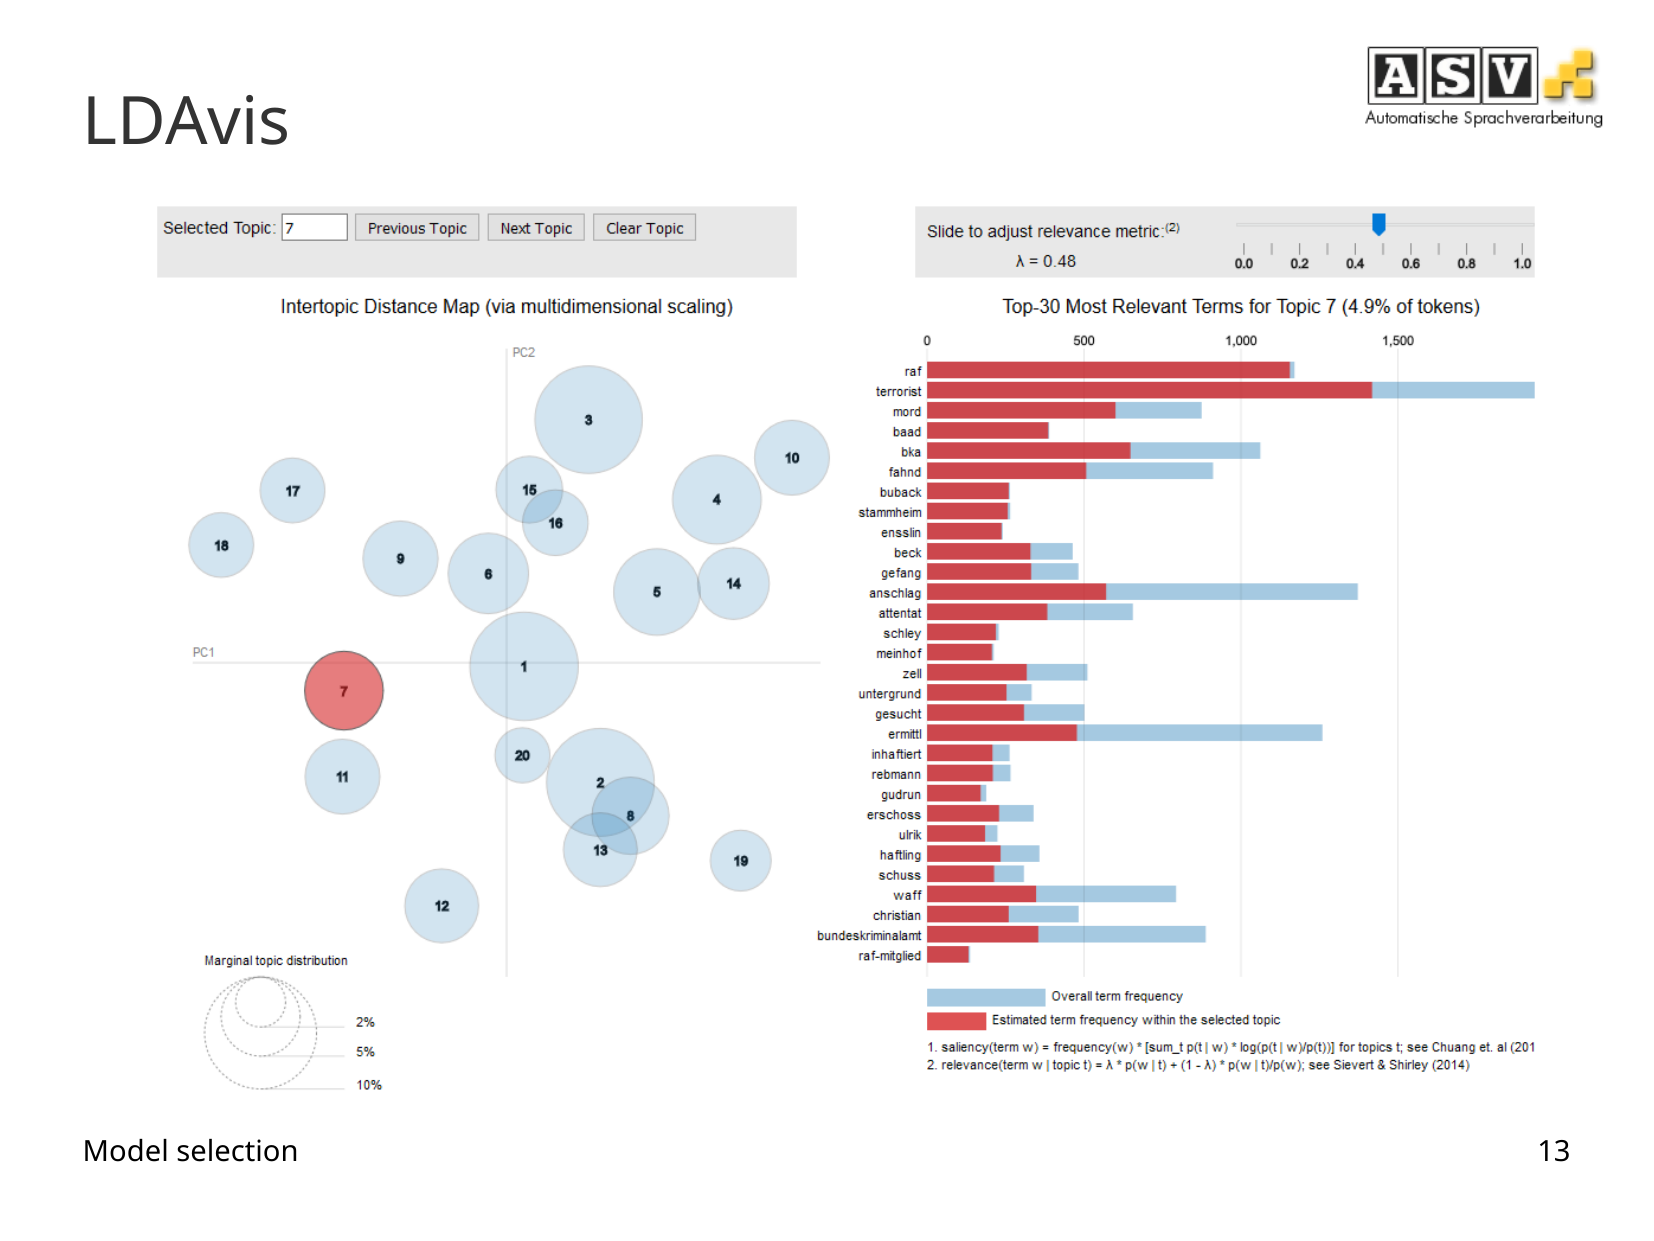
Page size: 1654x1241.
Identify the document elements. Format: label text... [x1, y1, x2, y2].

picture [149, 197, 1536, 1105]
title LDAvis [82, 49, 1347, 189]
picture [1364, 43, 1605, 129]
